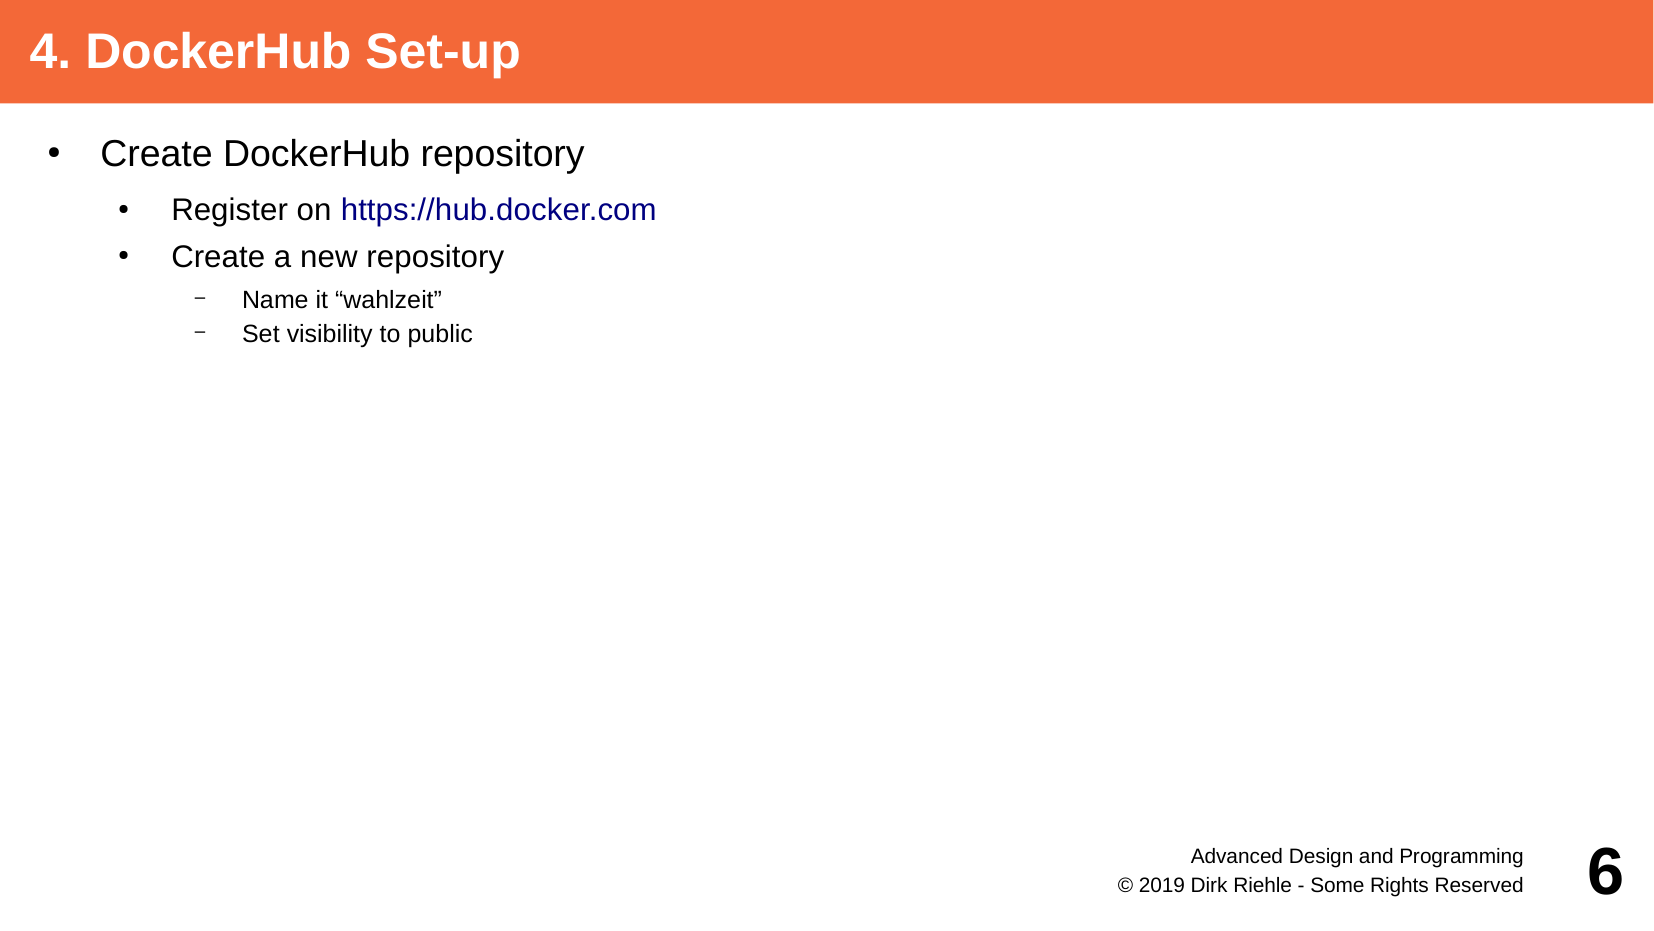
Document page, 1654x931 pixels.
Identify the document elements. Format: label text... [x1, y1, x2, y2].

list Create DockerHub repository Register on https://hub.docker.com Create a new repository Name it “wahlzeit” Set visibility to public [29, 132, 1625, 813]
title 4. DockerHub Set-up [0, 0, 1654, 104]
